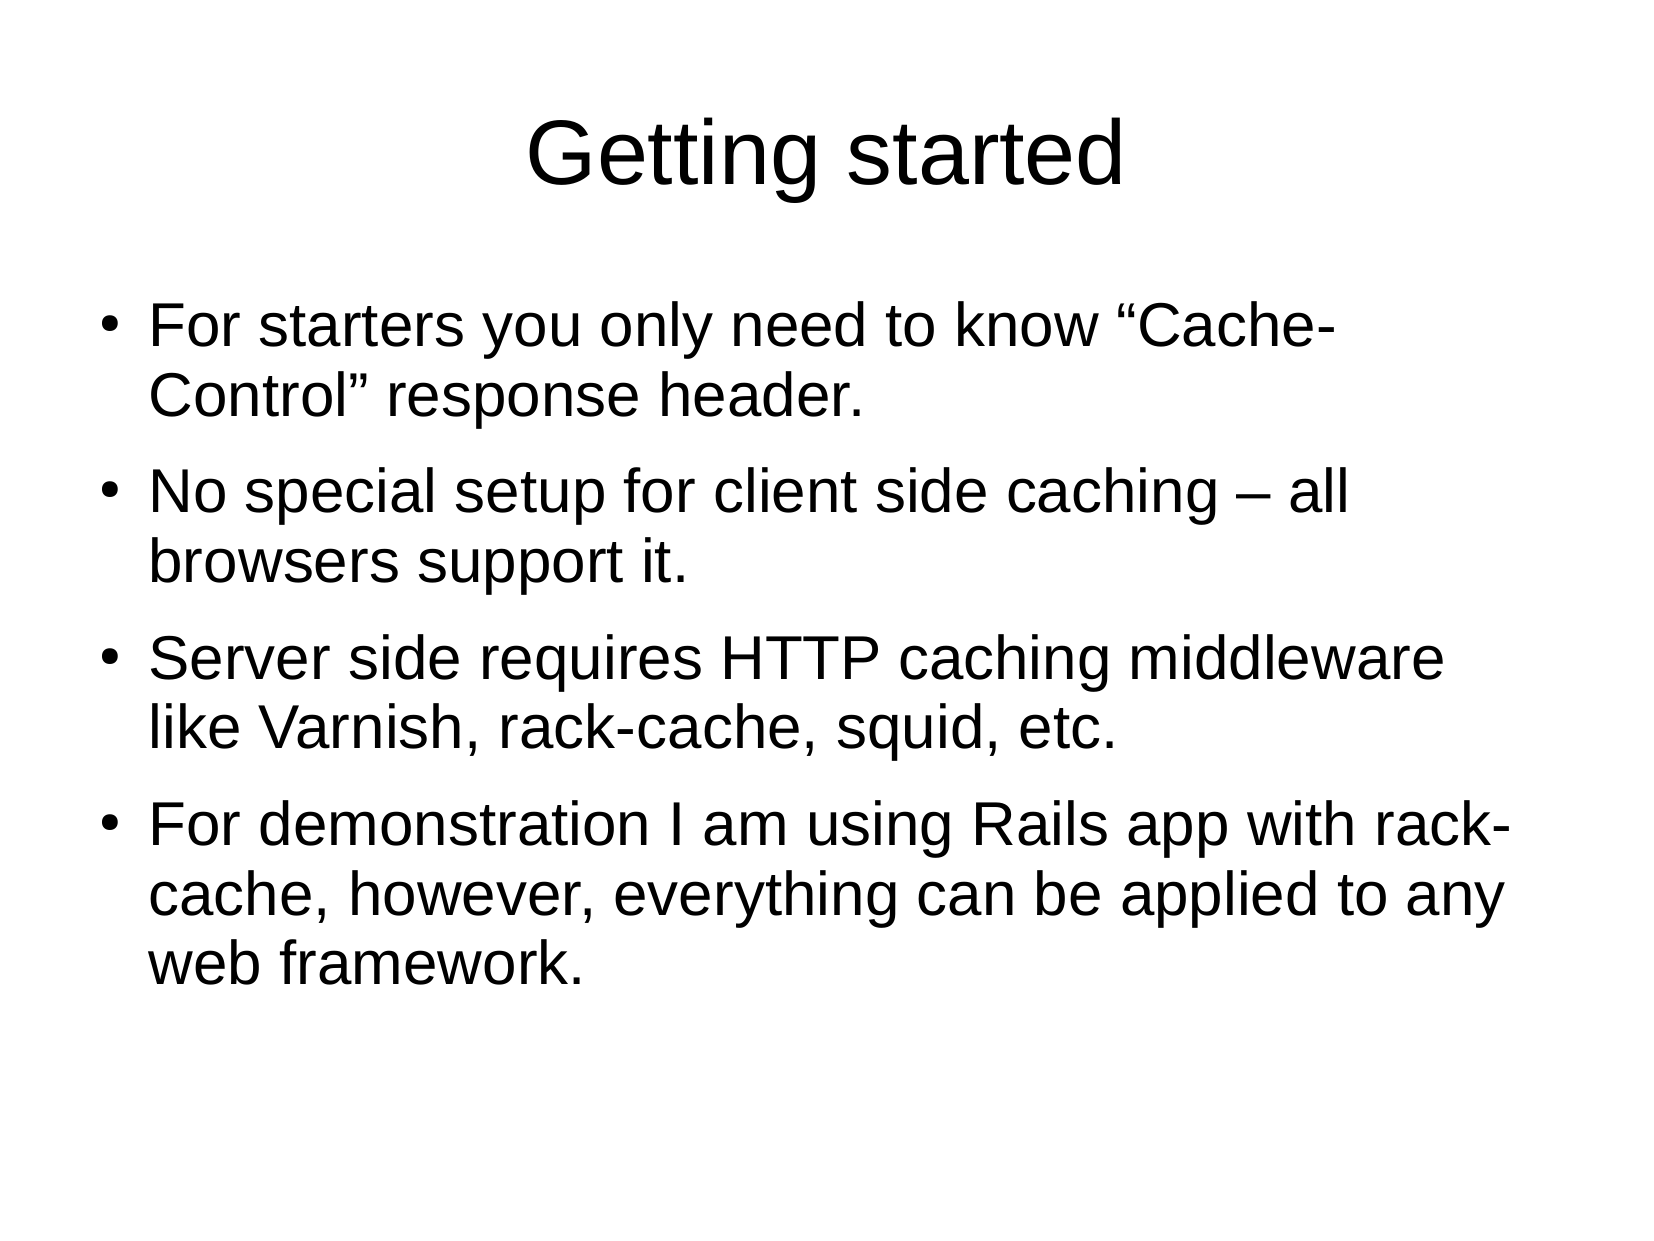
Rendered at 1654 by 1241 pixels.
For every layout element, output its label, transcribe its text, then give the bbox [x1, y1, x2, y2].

list For starters you only need to know “Cache-Control” response header. No special setup for client side caching – all browsers support it. Server side requires HTTP caching middleware like Varnish, rack-cache, squid, etc. For demonstration I am using Rails app with rack-cache, however, everything can be applied to any web framework. [82, 290, 1538, 1010]
title Getting started [82, 49, 1571, 257]
